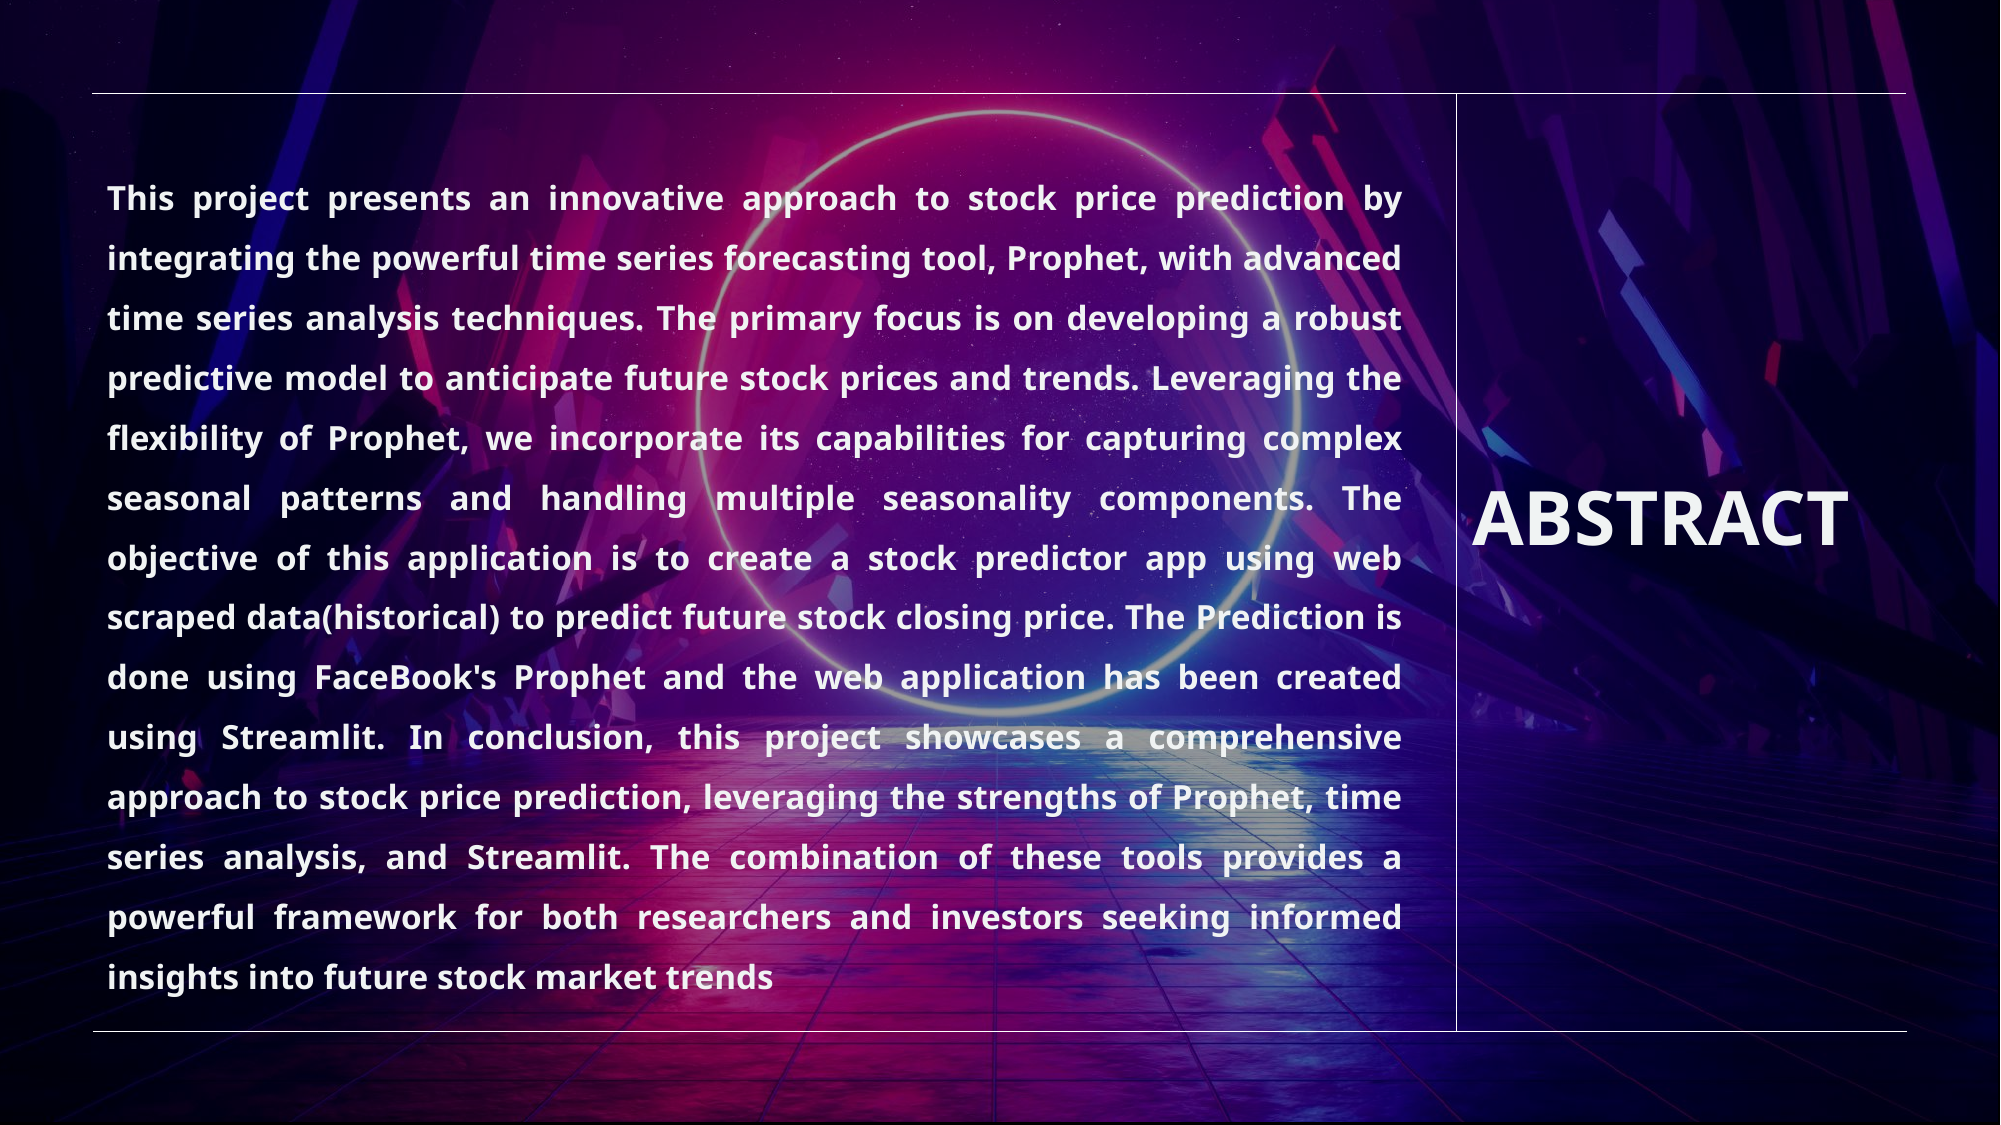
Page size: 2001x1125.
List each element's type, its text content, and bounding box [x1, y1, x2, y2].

text_box [0, 569, 2000, 1125]
picture [0, 0, 1998, 1122]
text_box ABSTRACT [1457, 462, 2000, 569]
text_box This project presents an innovative approach to stock price prediction by integrating the powerful time series forecasting tool, Prophet, with advanced time series analysis techniques. The primary focus is on developing a robust predictive model to anticipate future stock prices and trends. Leveraging the flexibility of Prophet, we incorporate its capabilities for capturing complex seasonal patterns and handling multiple seasonality components. The objective of this application is to create a stock predictor app using web scraped data(historical) to predict future stock closing price. The Prediction is done using FaceBook's Prophet and the web application has been created using Streamlit. In conclusion, this project showcases a comprehensive approach to stock price prediction, leveraging the strengths of Prophet, time series analysis, and Streamlit. The combination of these tools provides a powerful framework for both researchers and investors seeking informed insights into future stock market trends [91, 149, 1420, 944]
